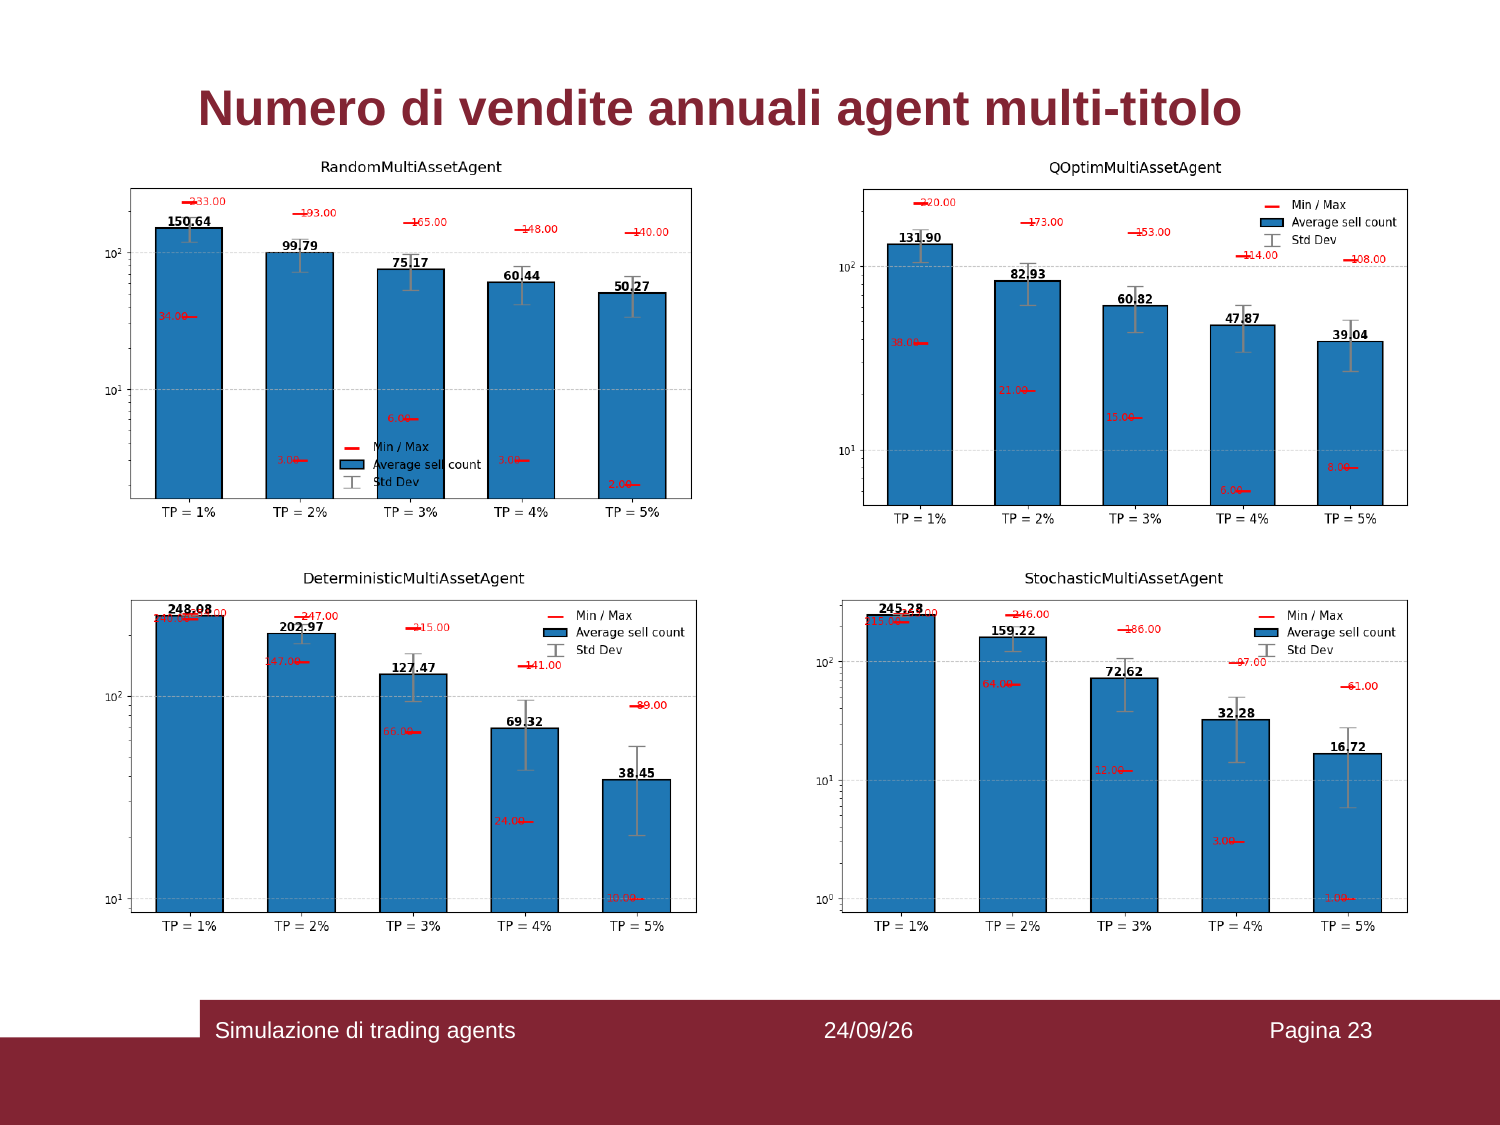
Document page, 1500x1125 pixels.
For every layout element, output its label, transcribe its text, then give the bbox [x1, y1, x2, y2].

picture [92, 149, 702, 531]
picture [92, 560, 707, 945]
title Numero di vendite annuali agent multi-titolo [183, 67, 1400, 150]
picture [826, 149, 1418, 538]
picture [803, 560, 1418, 945]
